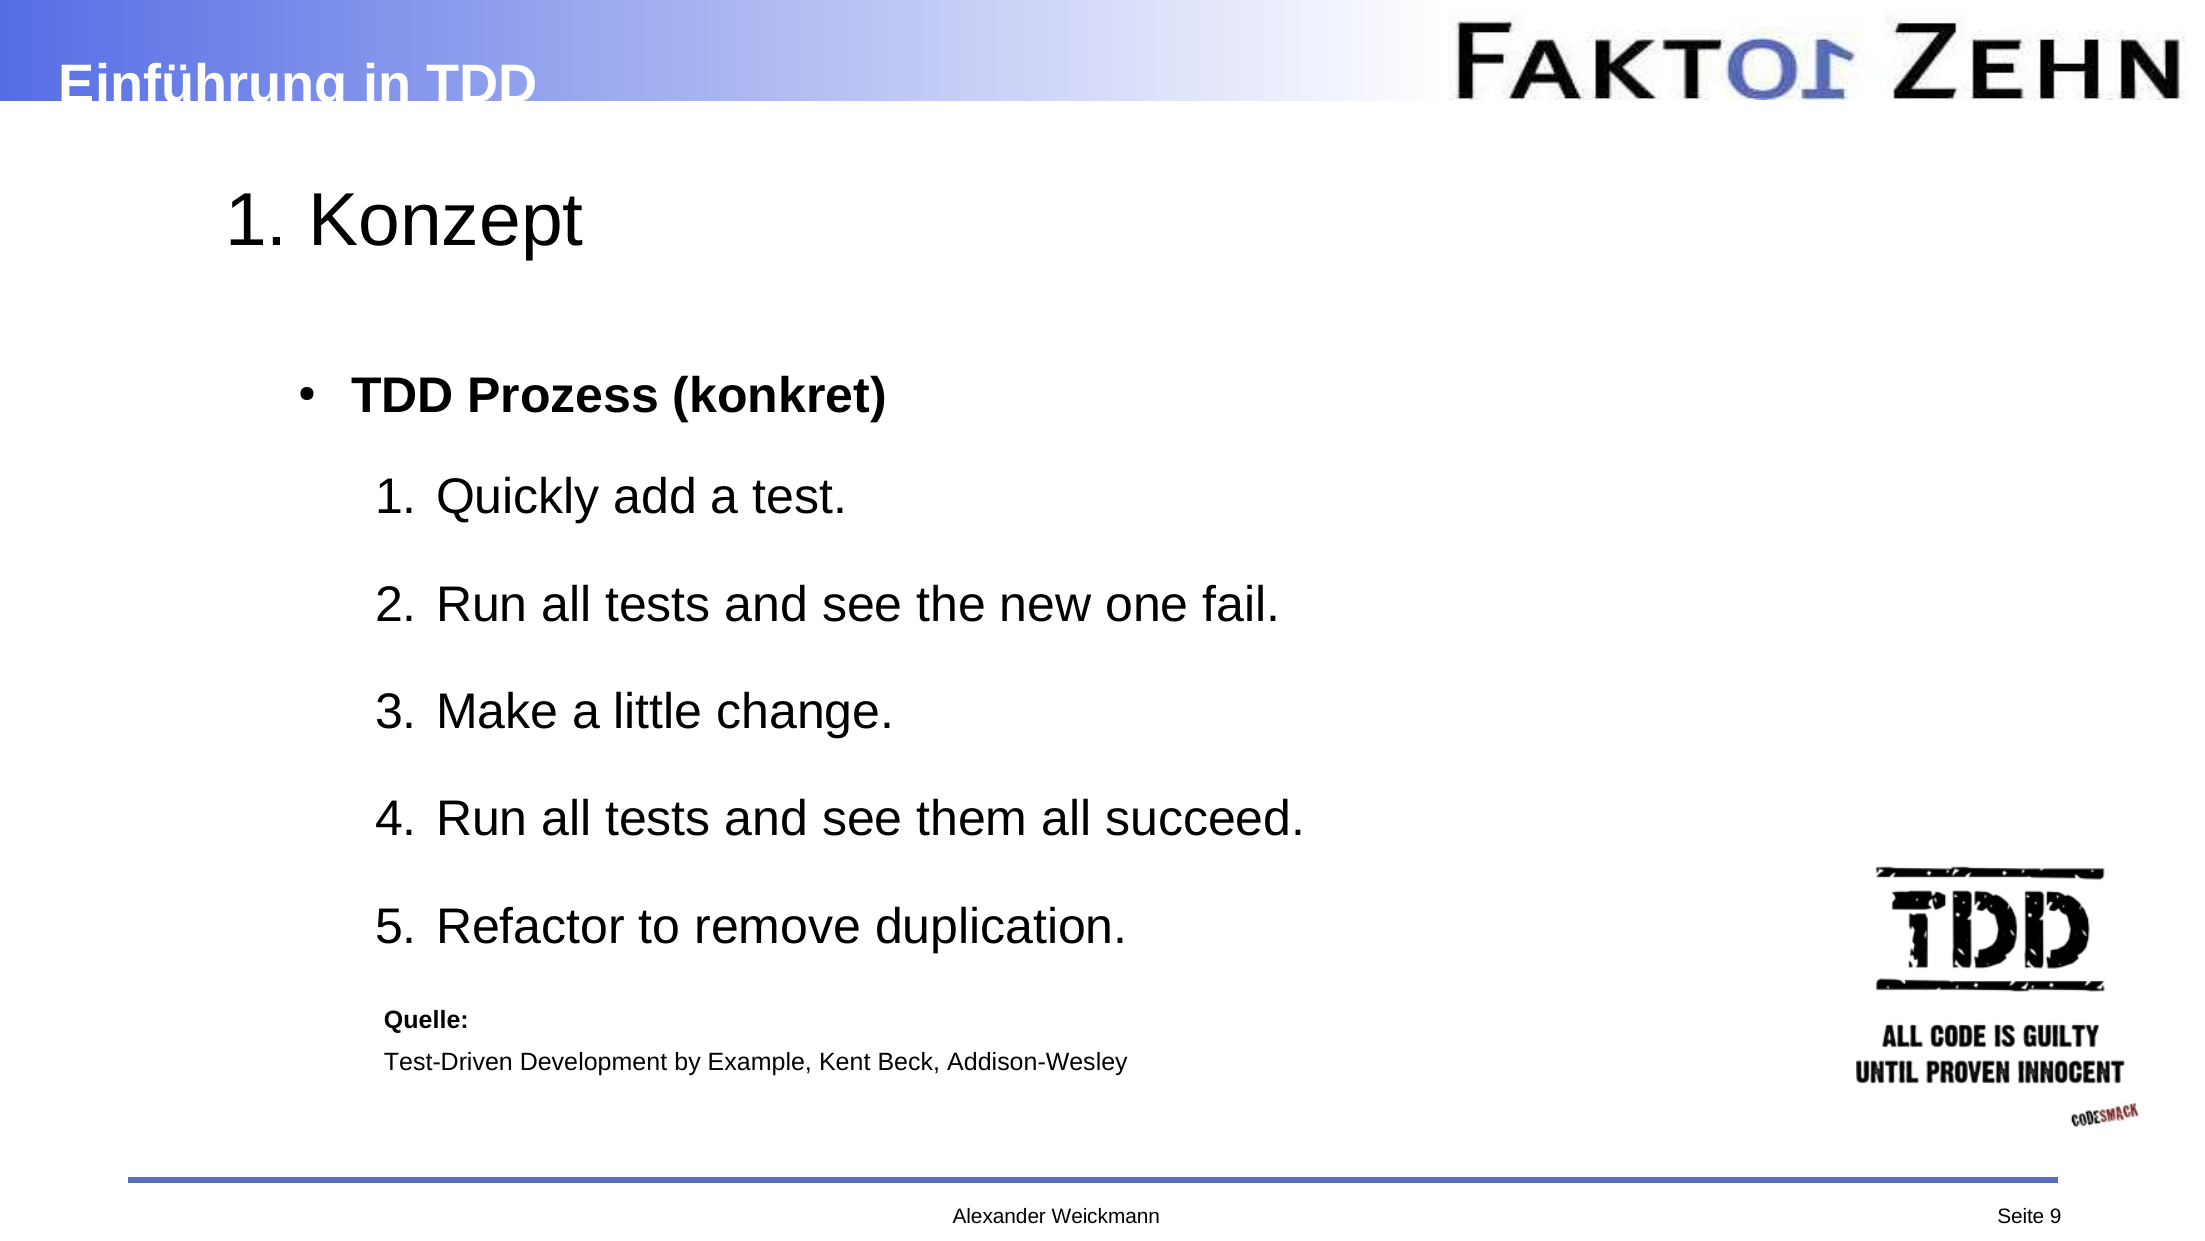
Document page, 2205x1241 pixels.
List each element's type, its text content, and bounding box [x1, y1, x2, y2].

title 1. Konzept [225, 142, 1981, 296]
text_box Quelle: Test-Driven Development by Example, Kent Beck, Addison-Wesley [383, 992, 1255, 1063]
picture [1448, 7, 2191, 100]
picture [1840, 808, 2141, 1176]
list TDD Prozess (konkret) Quickly add a test. Run all tests and see the new one fail. Make a little change. Run all tests and see them all succeed. Refactor to remove duplication. [280, 339, 2036, 1108]
